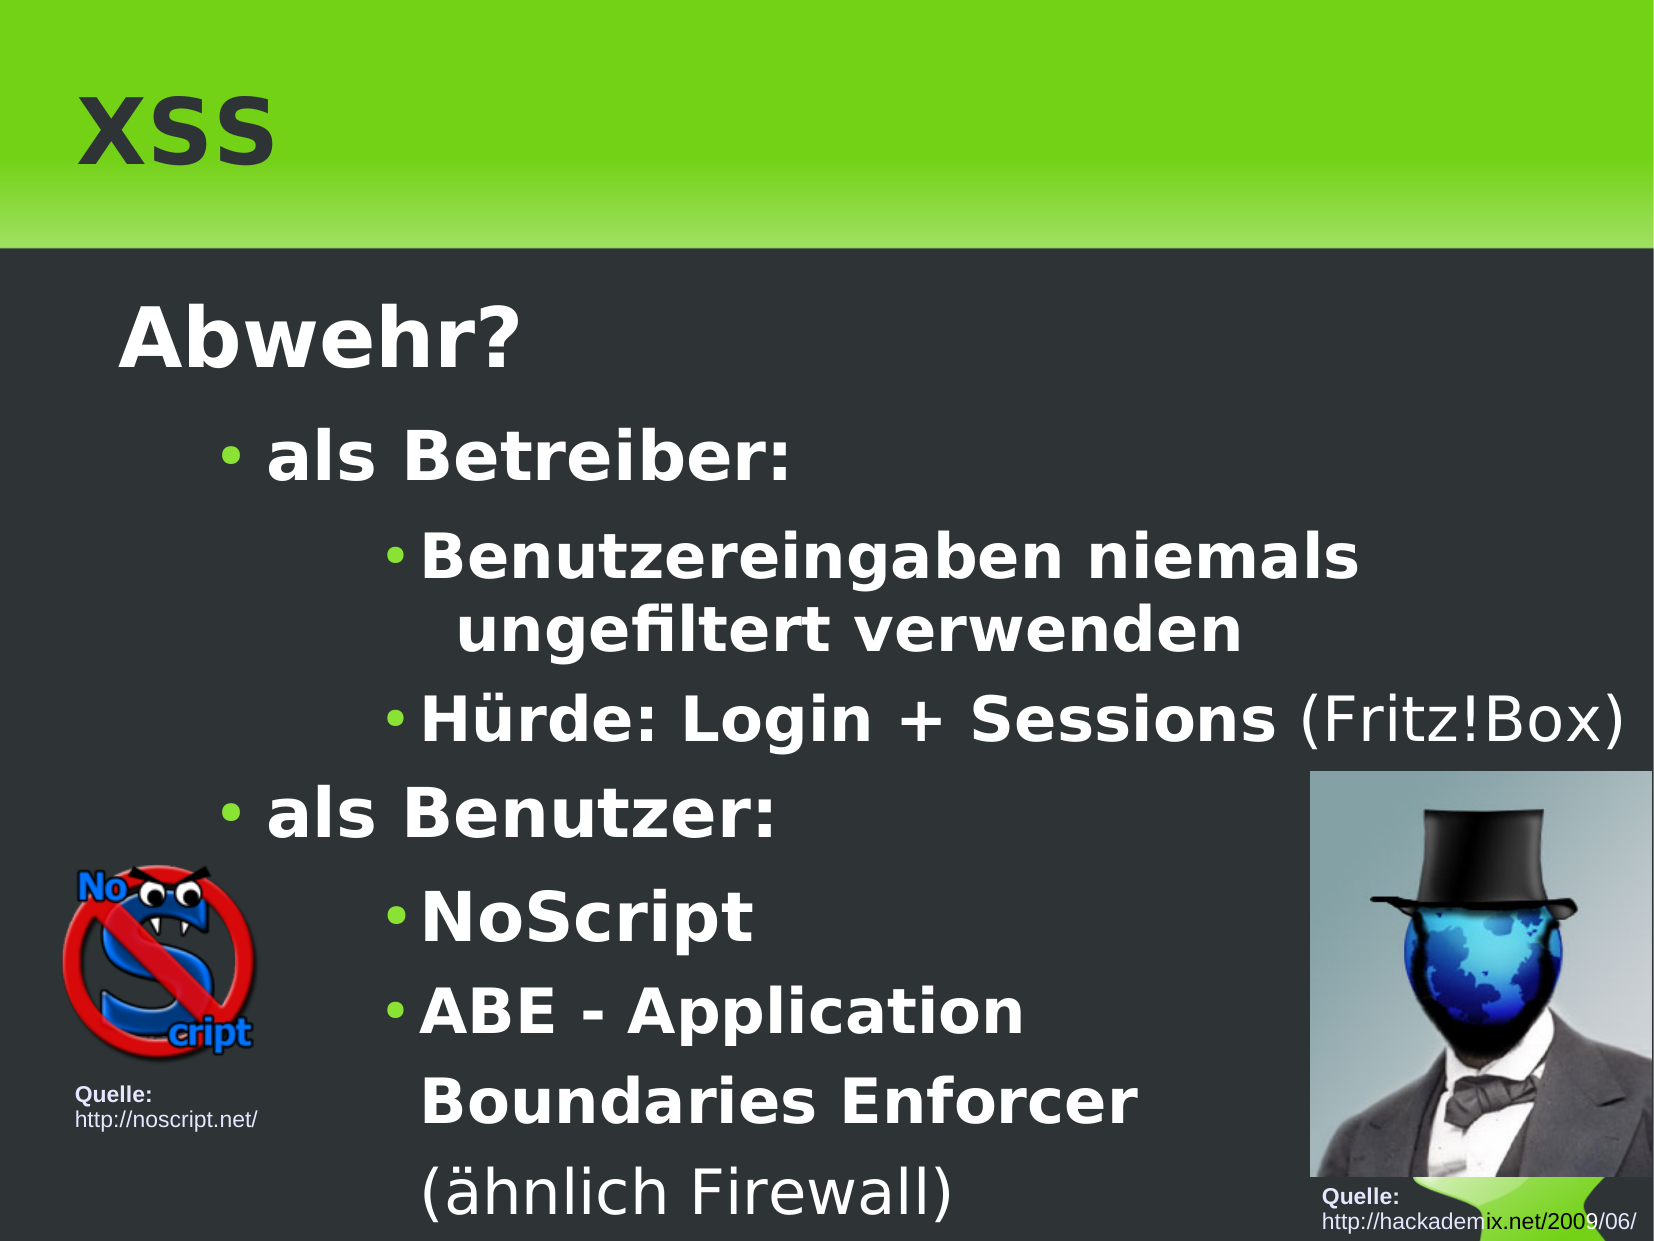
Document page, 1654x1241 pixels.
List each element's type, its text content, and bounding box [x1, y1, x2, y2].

picture [60, 864, 260, 1066]
picture [0, 0, 1654, 1241]
text_box Quelle: http://hackademix.net/2009/06/ [1307, 1175, 1652, 1241]
text_box Quelle: http://noscript.net/ [60, 1074, 274, 1141]
picture [1310, 771, 1652, 1175]
list Abwehr? als Betreiber: Benutzereingaben niemals ungefiltert verwenden Hürde: Login + Sessions (Fritz!Box) als Benutzer: NoScript ABE - Application Boundaries Enforcer (ähnlich Firewall) [30, 290, 1654, 1241]
title XSS [76, 29, 1565, 237]
